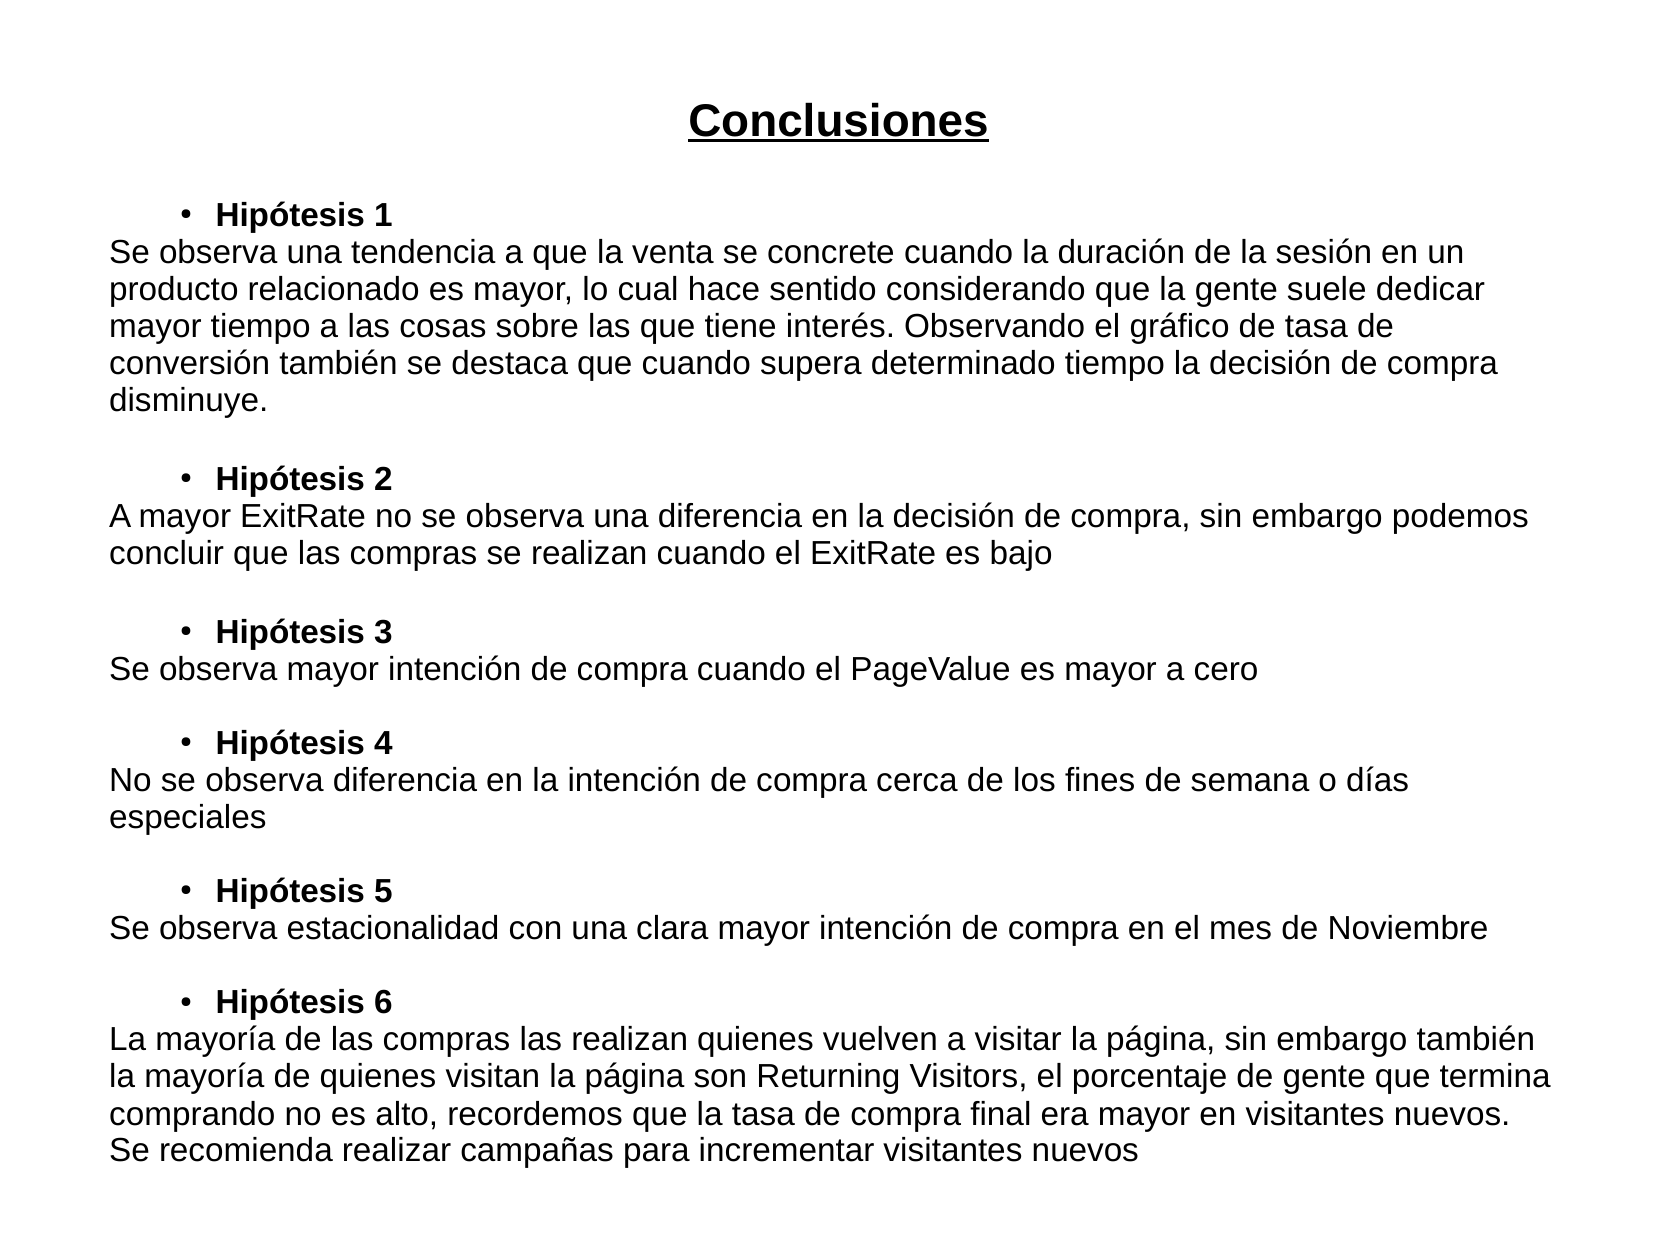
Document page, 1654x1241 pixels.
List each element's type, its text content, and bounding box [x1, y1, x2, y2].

text_box Hipótesis 1 Se observa una tendencia a que la venta se concrete cuando la duración de la sesión en un producto relacionado es mayor, lo cual hace sentido considerando que la gente suele dedicar mayor tiempo a las cosas sobre las que tiene interés. Observando el gráfico de tasa de conversión también se destaca que cuando supera determinado tiempo la decisión de compra disminuye. Hipótesis 2 A mayor ExitRate no se observa una diferencia en la decisión de compra, sin embargo podemos concluir que las compras se realizan cuando el ExitRate es bajo Hipótesis 3 Se observa mayor intención de compra cuando el PageValue es mayor a cero Hipótesis 4 No se observa diferencia en la intención de compra cerca de los fines de semana o días especiales Hipótesis 5 Se observa estacionalidad con una clara mayor intención de compra en el mes de Noviembre Hipótesis 6 La mayoría de las compras las realizan quienes vuelven a visitar la página, sin embargo también la mayoría de quienes visitan la página son Returning Visitors, el porcentaje de gente que termina comprando no es alto, recordemos que la tasa de compra final era mayor en visitantes nuevos. Se recomienda realizar campañas para incrementar visitantes nuevos [94, 206, 1571, 1199]
text_box Conclusiones [59, 87, 1619, 206]
